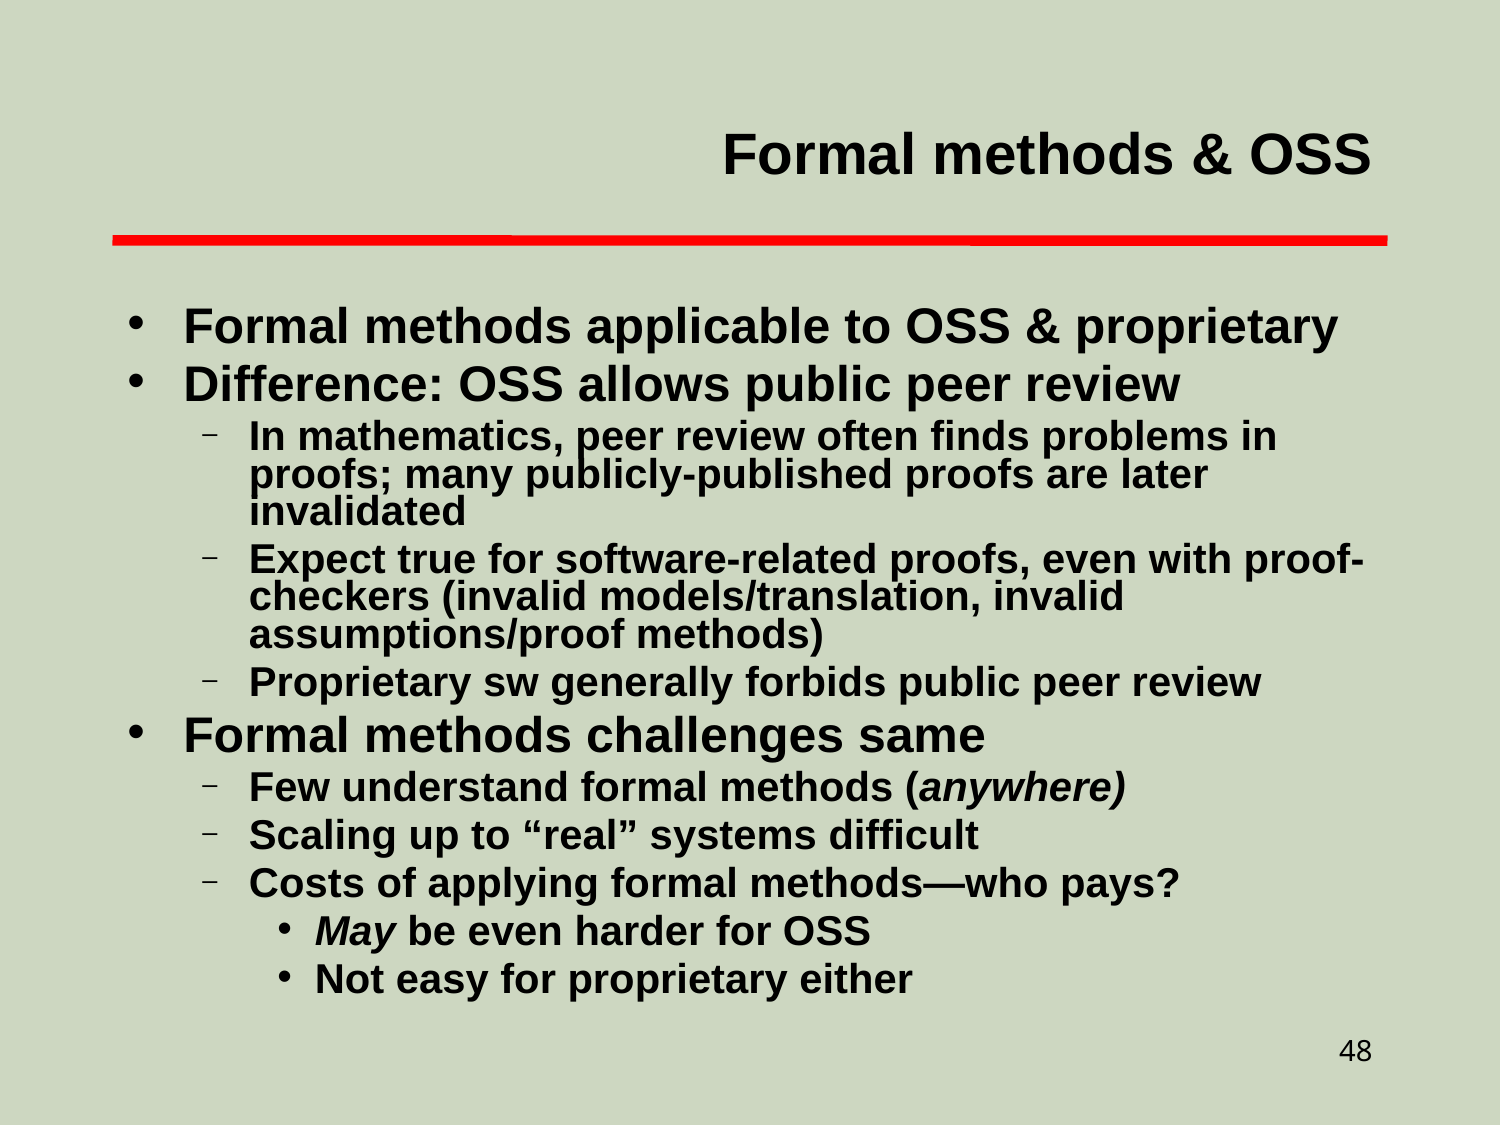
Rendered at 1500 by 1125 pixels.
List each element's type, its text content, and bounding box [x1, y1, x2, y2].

title Formal methods & OSS [337, 85, 1388, 224]
list Formal methods applicable to OSS & proprietary Difference: OSS allows public peer review In mathematics, peer review often finds problems in proofs; many publicly-published proofs are later invalidated Expect true for software-related proofs, even with proof-checkers (invalid models/translation, invalid assumptions/proof methods) Proprietary sw generally forbids public peer review Formal methods challenges same Few understand formal methods (anywhere) Scaling up to “real” systems difficult Costs of applying formal methods—who pays? May be even harder for OSS Not easy for proprietary either [112, 299, 1388, 1066]
